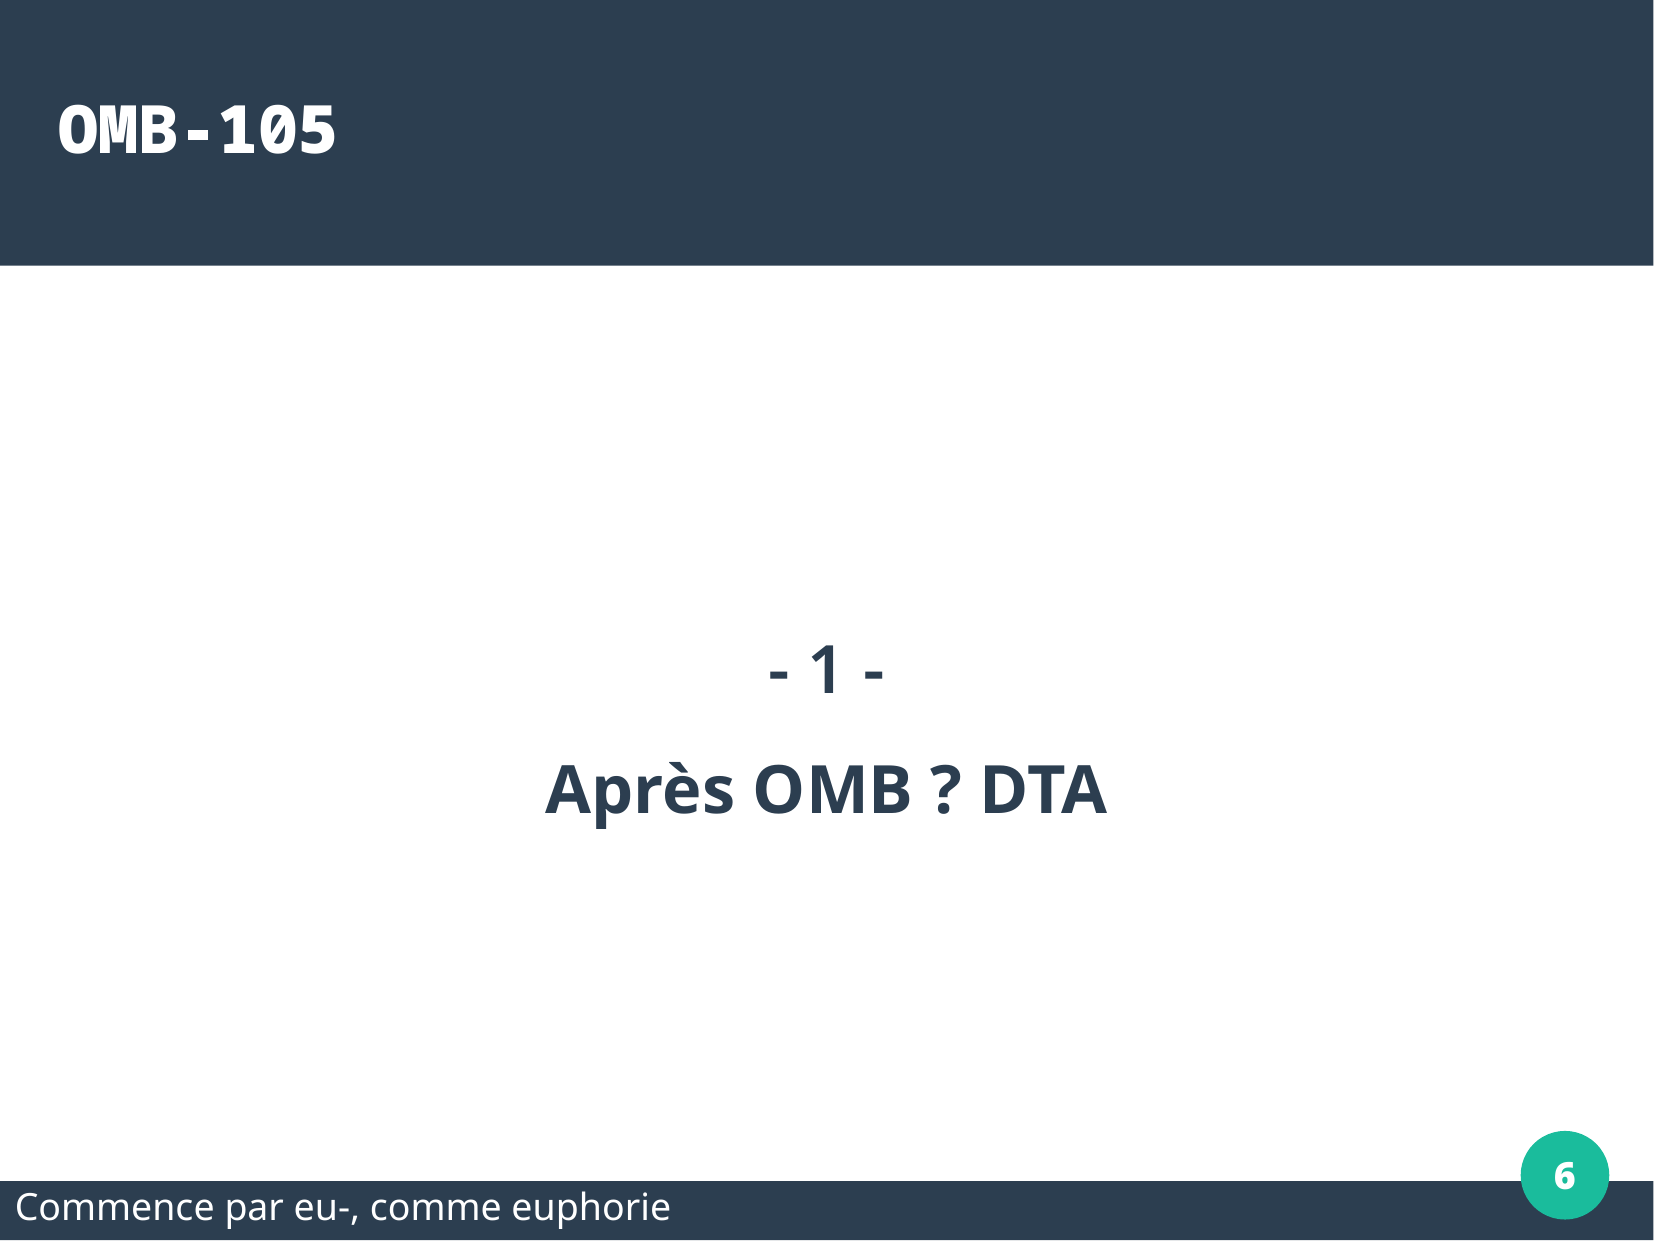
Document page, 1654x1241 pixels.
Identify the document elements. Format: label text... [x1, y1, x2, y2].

title OMB-105 [59, 49, 1595, 207]
list - 1 - Après OMB ? DTA [0, 270, 1654, 1186]
text_box Commence par eu-, comme euphorie [0, 1173, 1501, 1241]
